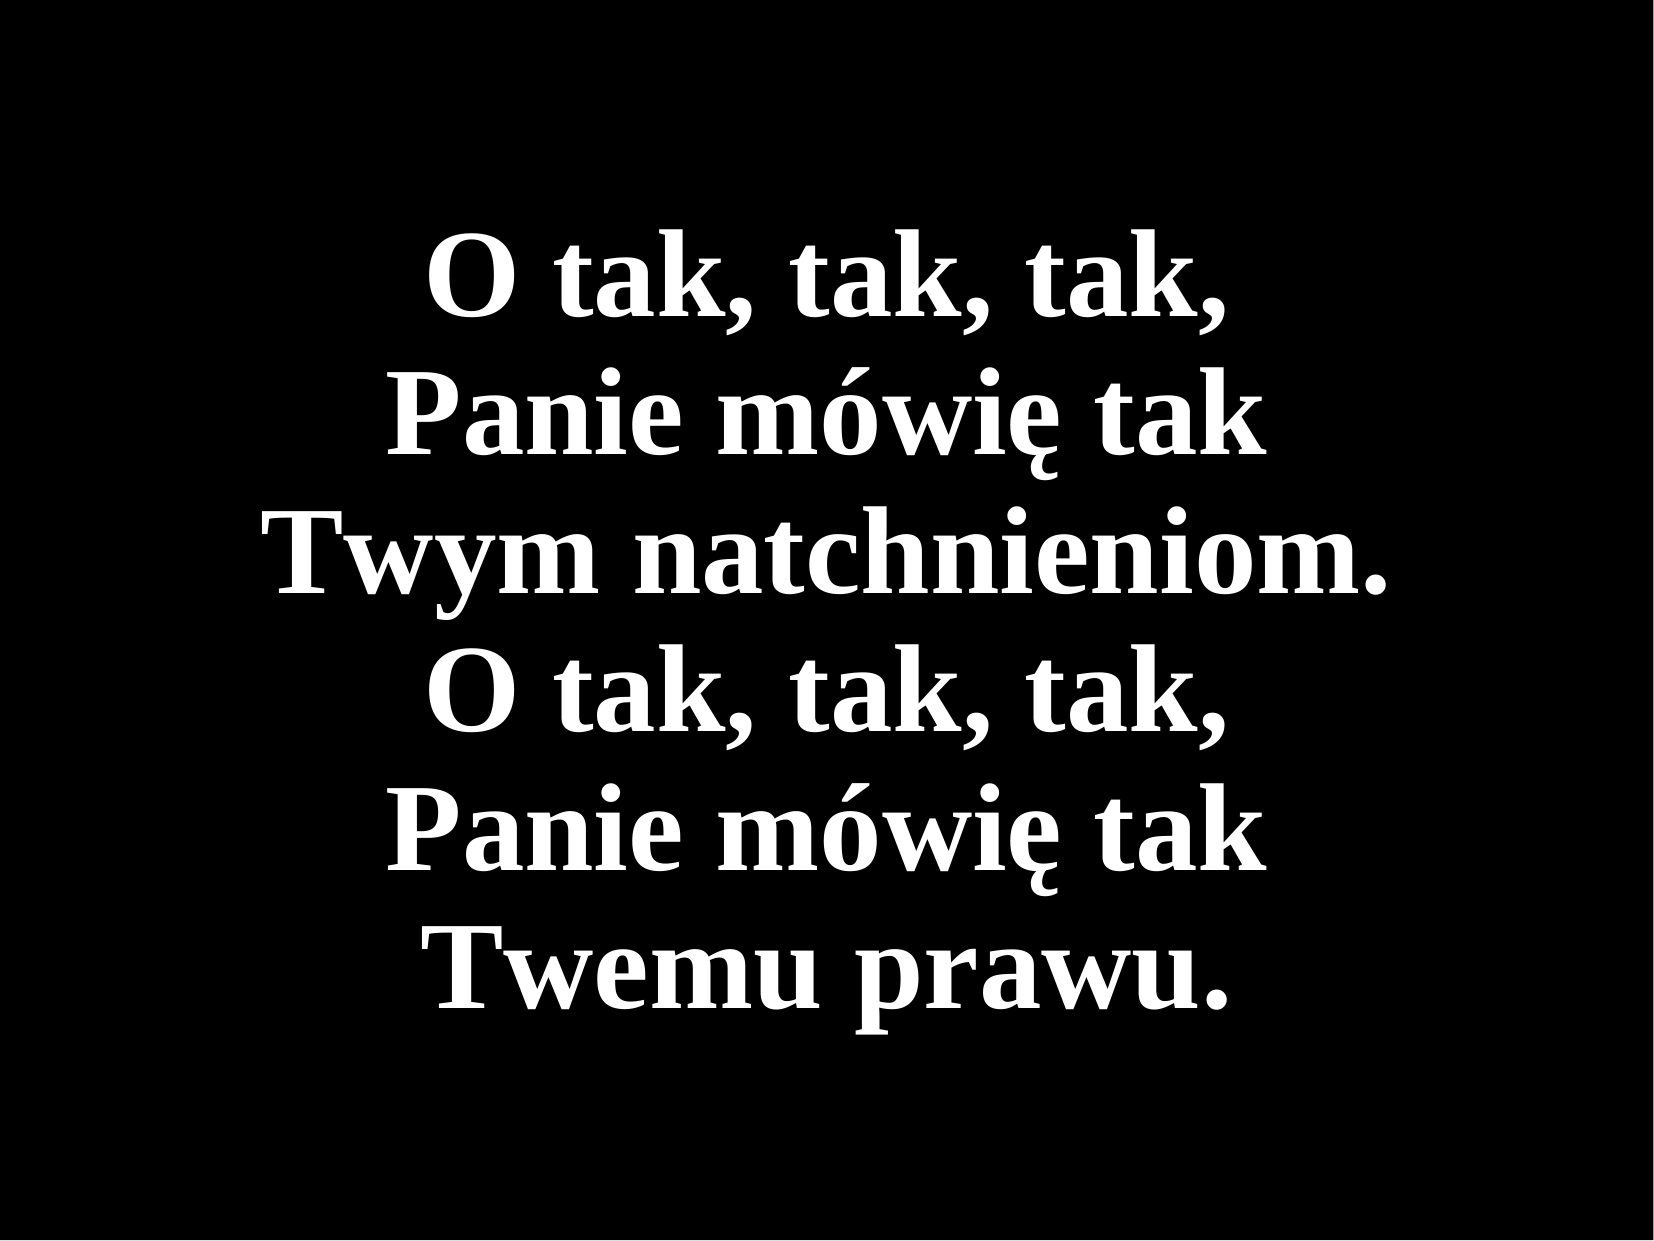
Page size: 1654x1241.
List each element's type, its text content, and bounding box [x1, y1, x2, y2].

title O tak, tak, tak, Panie mówię tak Twym natchnieniom. O tak, tak, tak, Panie mówię tak Twemu prawu. [0, 0, 1654, 1241]
